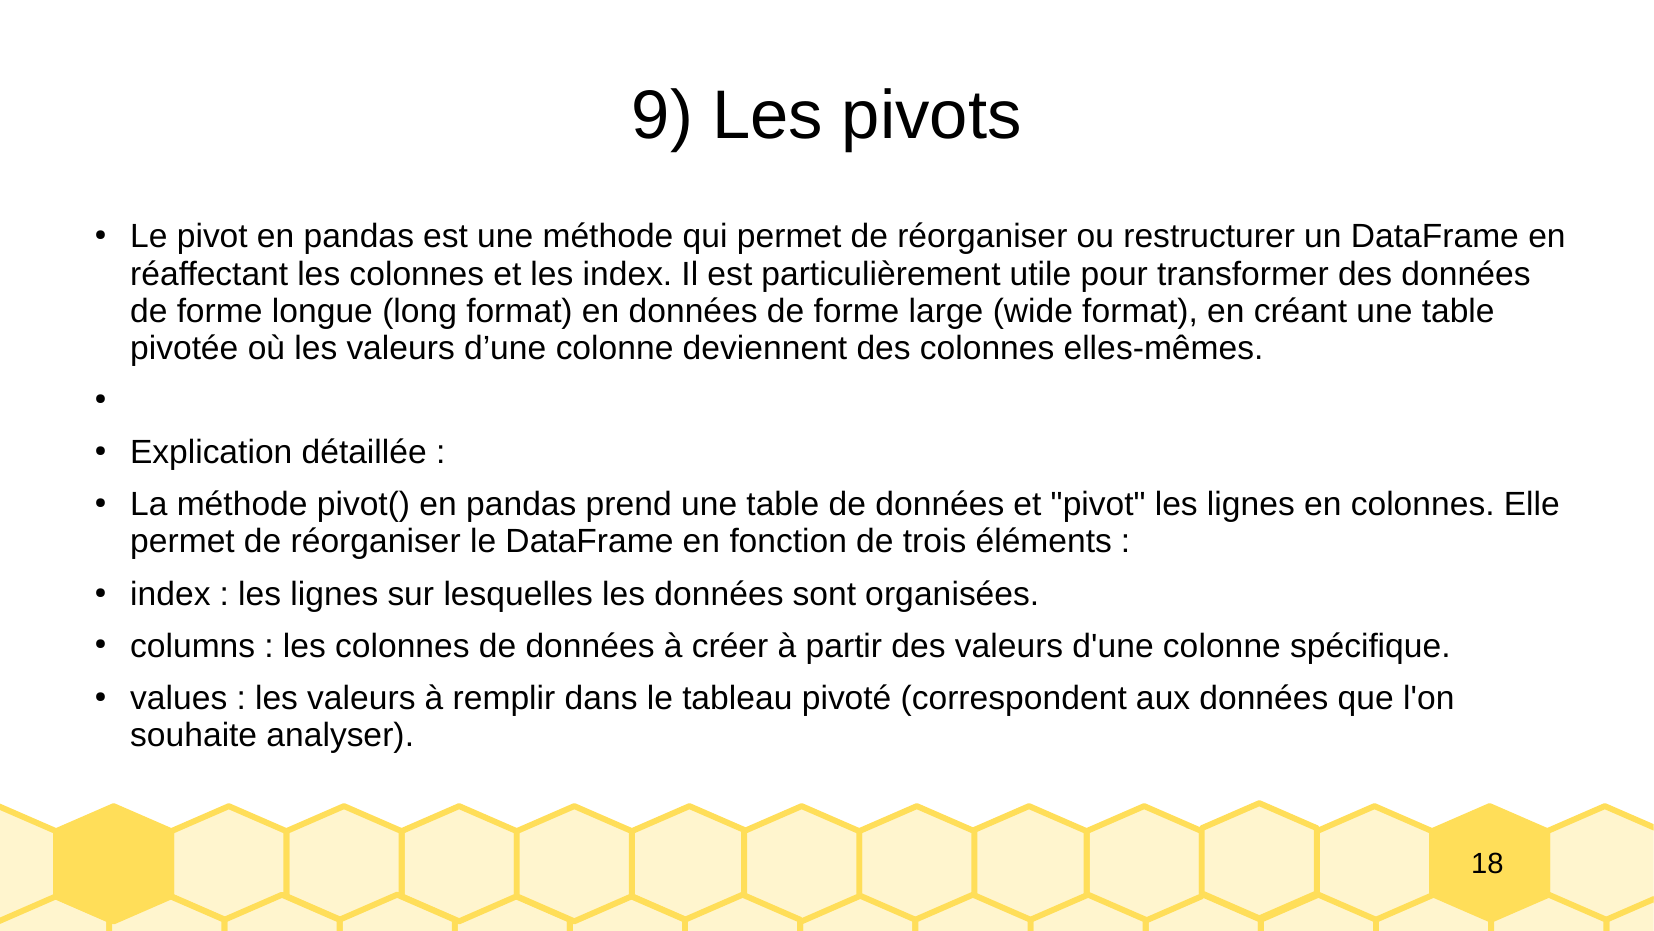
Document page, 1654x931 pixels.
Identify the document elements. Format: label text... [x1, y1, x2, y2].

list Le pivot en pandas est une méthode qui permet de réorganiser ou restructurer un DataFrame en réaffectant les colonnes et les index. Il est particulièrement utile pour transformer des données de forme longue (long format) en données de forme large (wide format), en créant une table pivotée où les valeurs d’une colonne deviennent des colonnes elles-mêmes. Explication détaillée : La méthode pivot() en pandas prend une table de données et "pivot" les lignes en colonnes. Elle permet de réorganiser le DataFrame en fonction de trois éléments : index : les lignes sur lesquelles les données sont organisées. columns : les colonnes de données à créer à partir des valeurs d'une colonne spécifique. values : les valeurs à remplir dans le tableau pivoté (correspondent aux données que l'on souhaite analyser). [82, 217, 1571, 758]
title 9) Les pivots [82, 37, 1571, 193]
